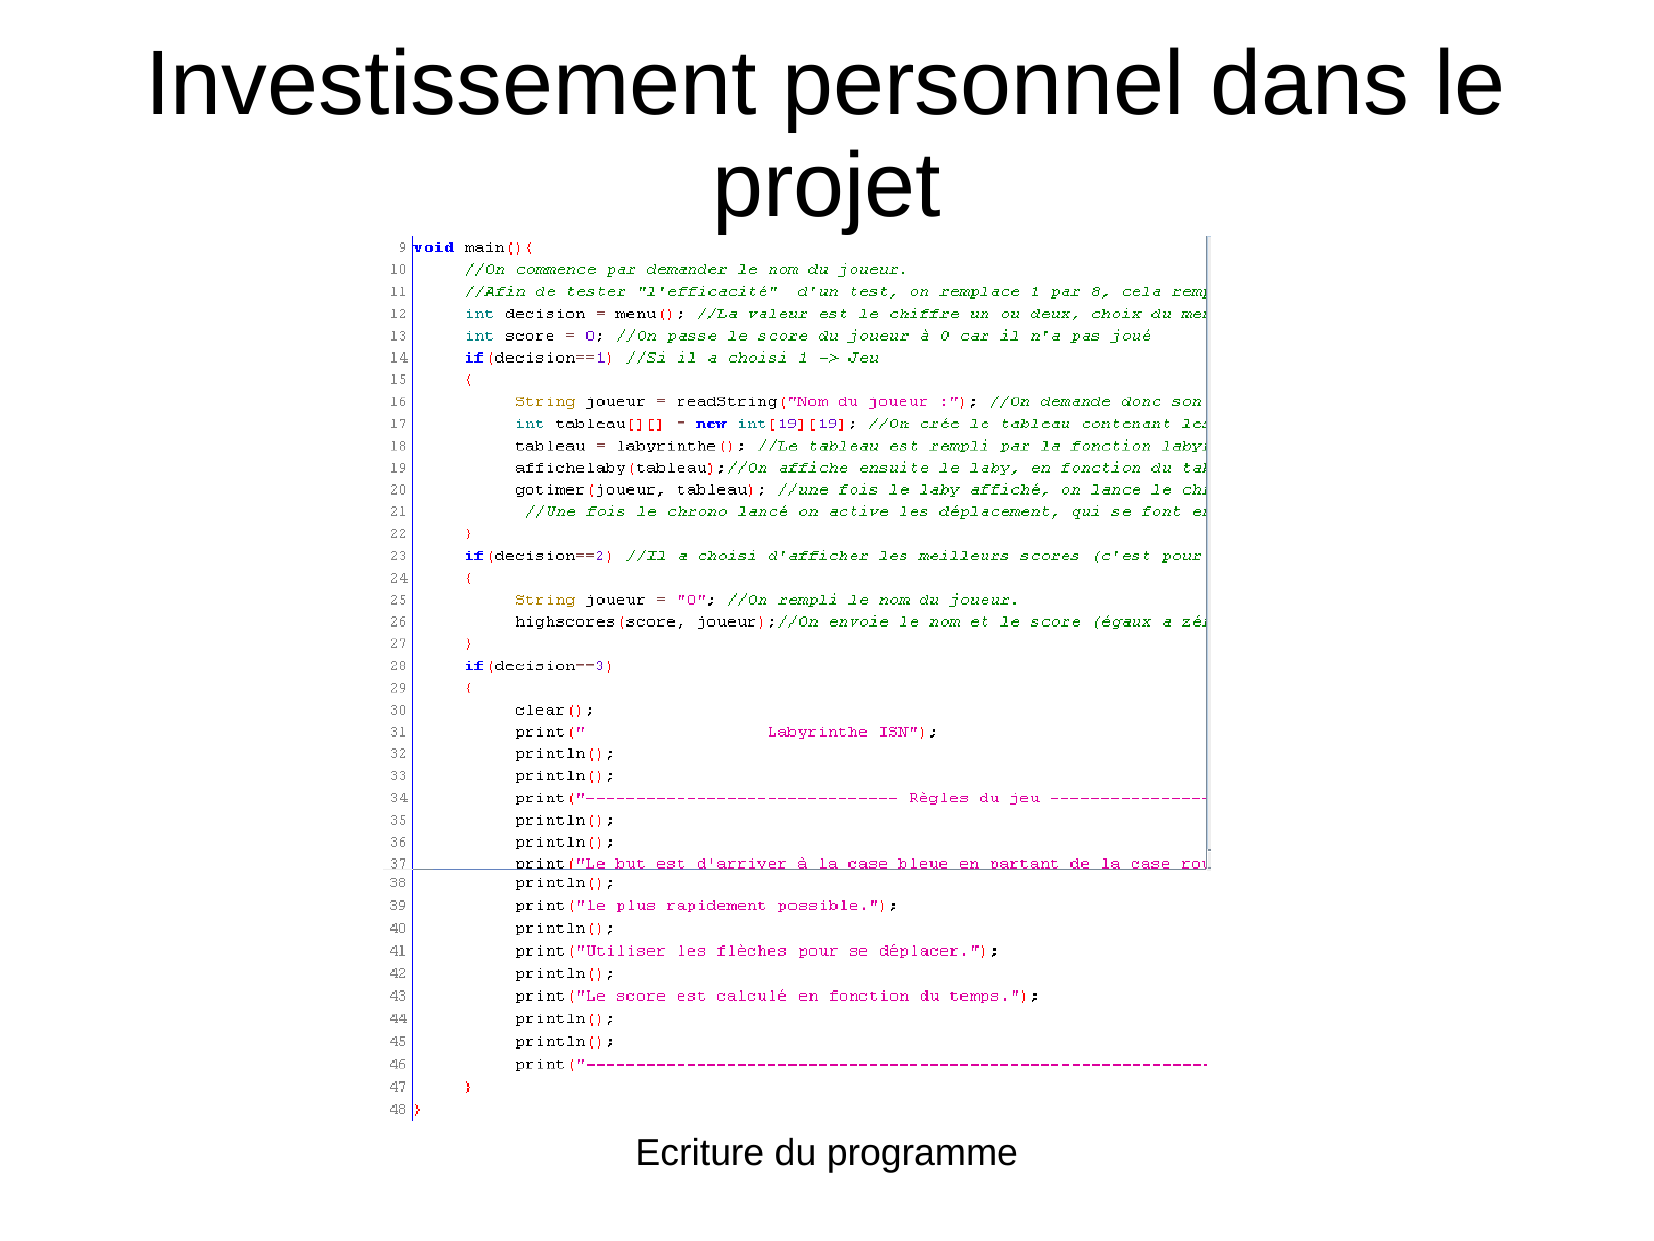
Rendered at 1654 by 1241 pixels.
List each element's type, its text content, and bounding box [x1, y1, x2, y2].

picture [383, 236, 1211, 1123]
text_box Ecriture du programme [236, 1124, 1418, 1182]
title Investissement personnel dans le projet [88, 31, 1565, 237]
